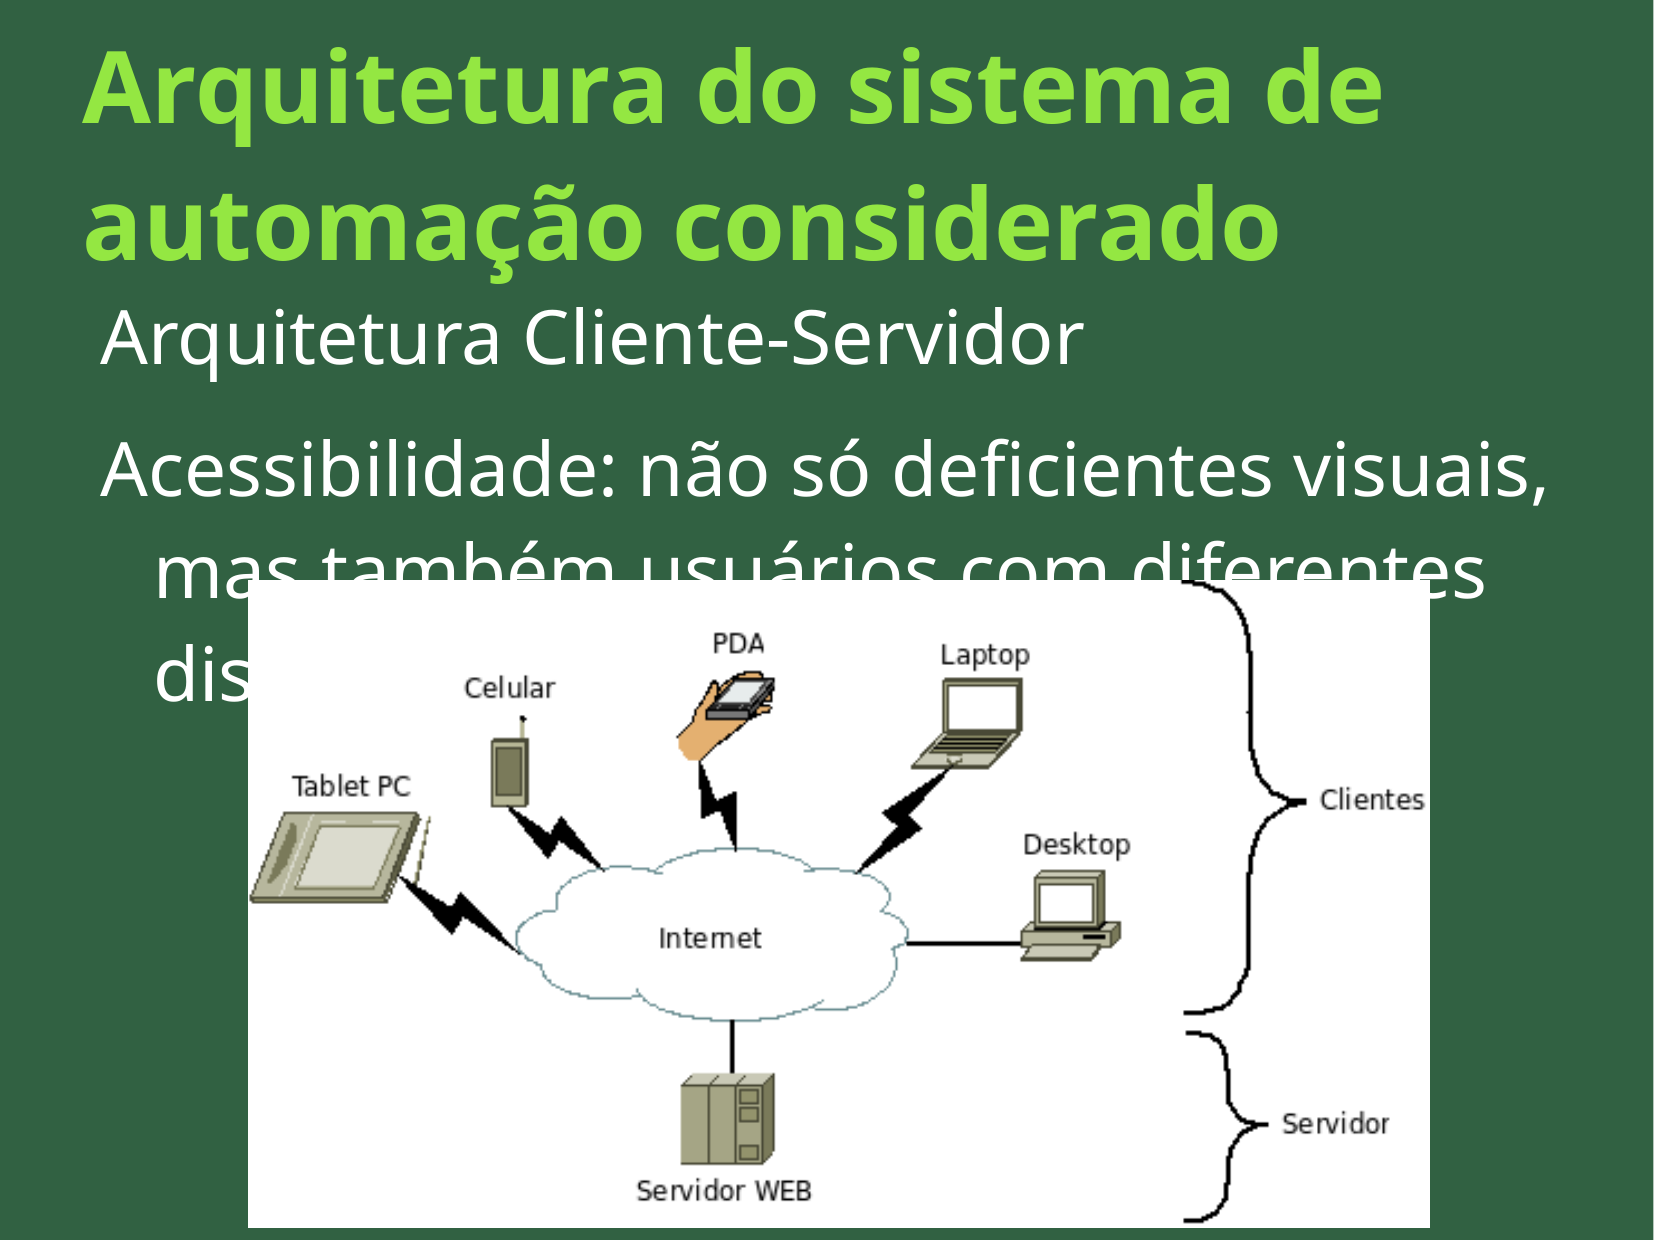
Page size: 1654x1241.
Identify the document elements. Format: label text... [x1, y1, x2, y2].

list Arquitetura Cliente-Servidor Acessibilidade: não só deficientes visuais, mas também usuários com diferentes dispositivos [82, 284, 1571, 980]
title Arquitetura do sistema de automação considerado [82, 36, 1571, 269]
picture [248, 580, 1430, 1228]
